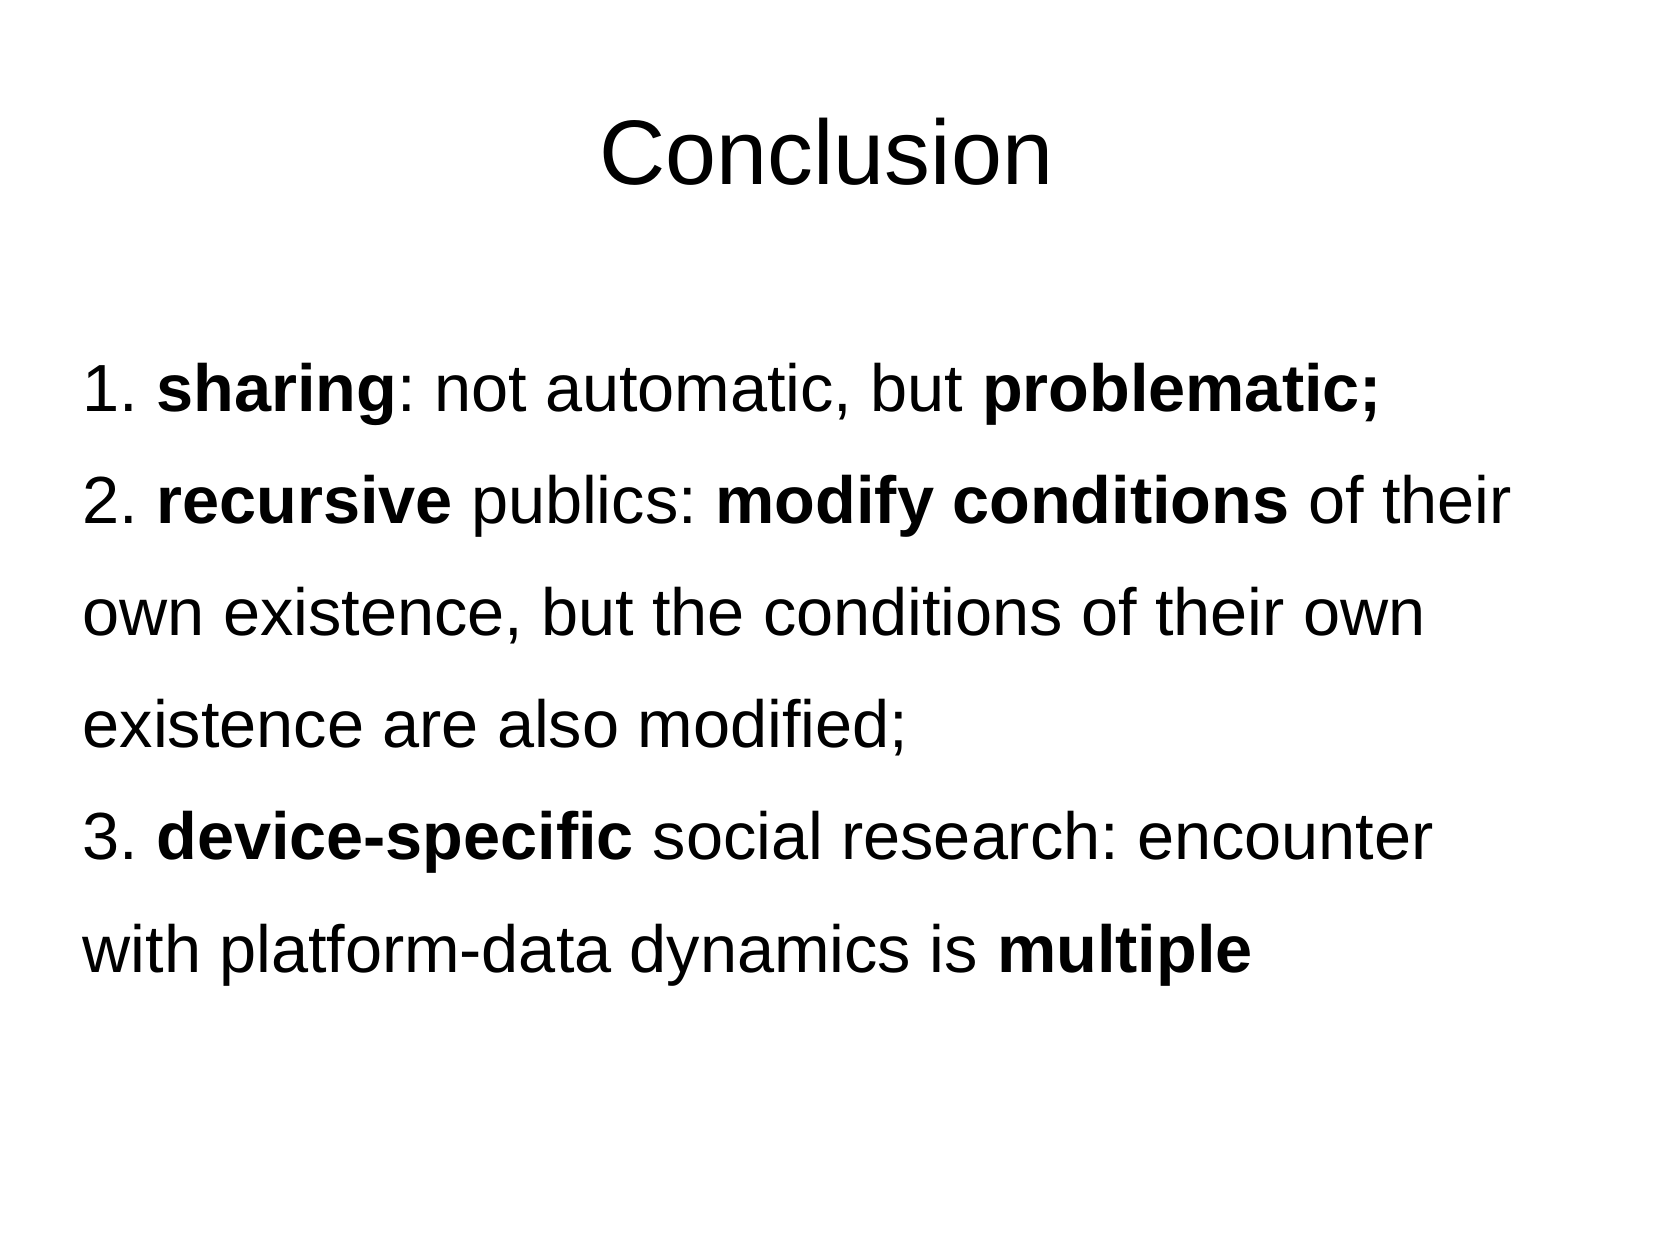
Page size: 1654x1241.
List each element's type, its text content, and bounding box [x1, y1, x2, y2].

title Conclusion [82, 49, 1571, 257]
subtitle 1. sharing: not automatic, but problematic; 2. recursive publics: modify conditions of their own existence, but the conditions of their own existence are also modified; 3. device-specific social research: encounter with platform-data dynamics is multiple [82, 290, 1571, 1010]
